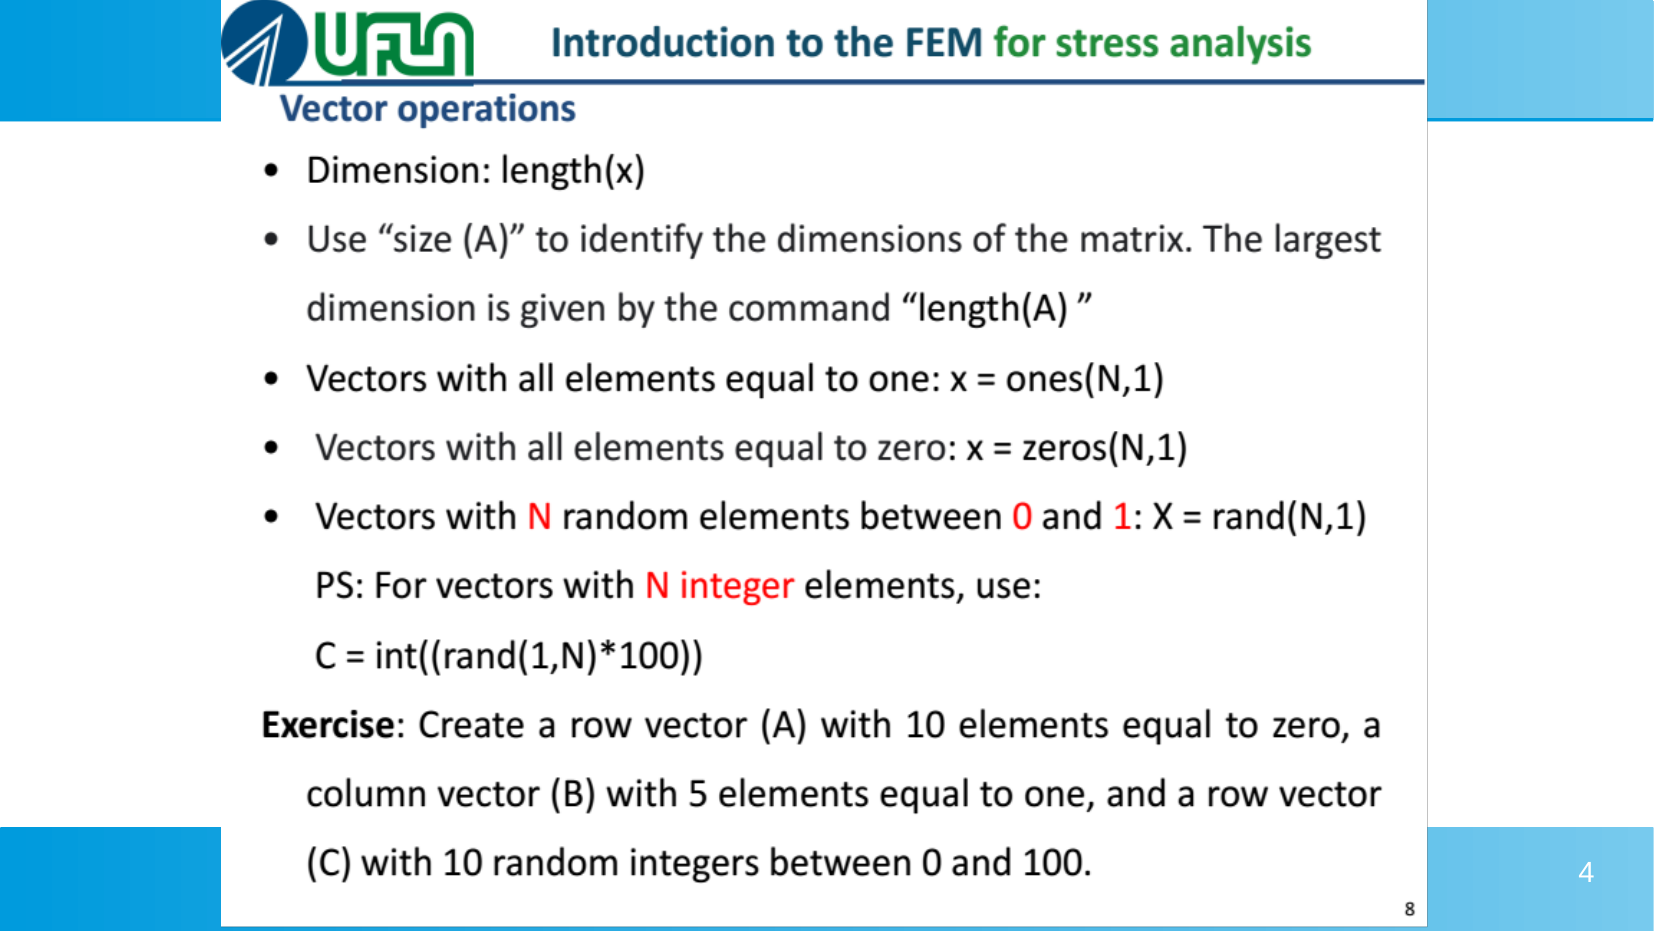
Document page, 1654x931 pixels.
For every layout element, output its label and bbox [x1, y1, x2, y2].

picture [221, 0, 1429, 930]
